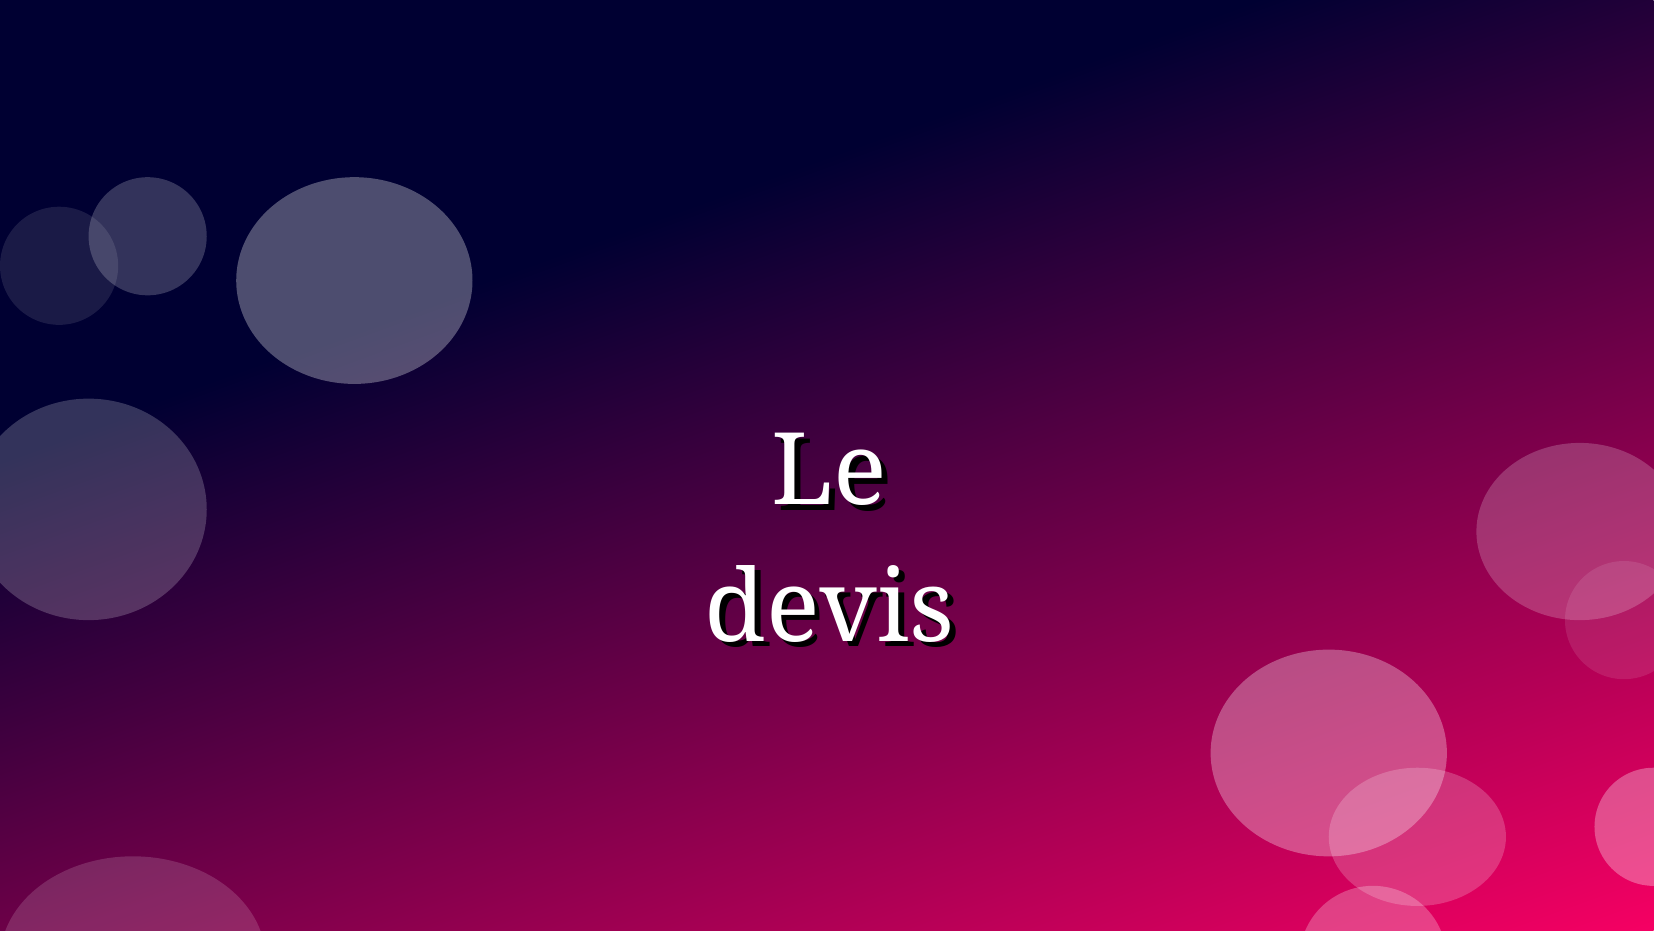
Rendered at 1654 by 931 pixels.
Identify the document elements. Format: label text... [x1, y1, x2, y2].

text_box Le devis [633, 390, 1027, 520]
